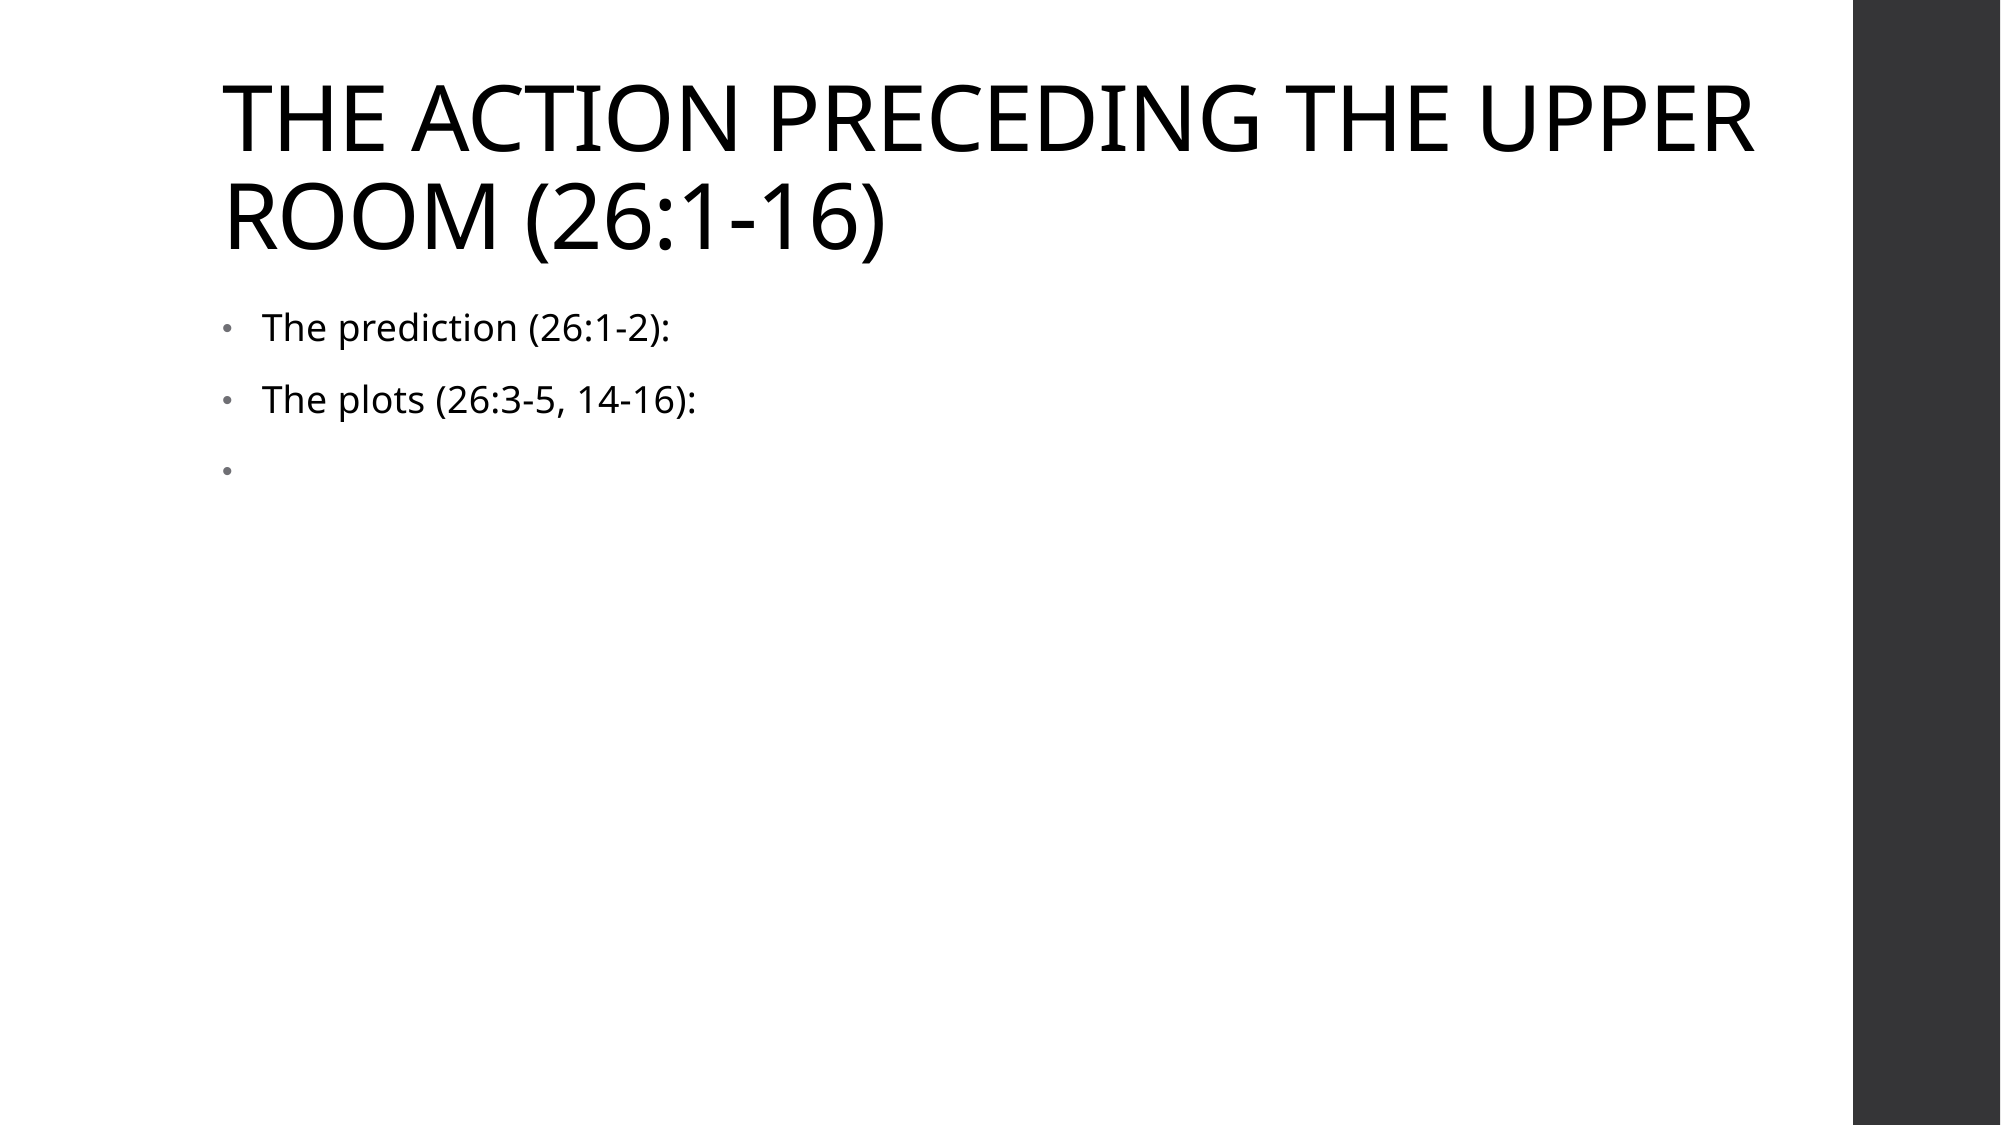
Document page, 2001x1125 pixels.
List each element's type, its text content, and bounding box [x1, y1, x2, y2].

title THE ACTION PRECEDING THE UPPER ROOM (26:1-16) [206, 60, 1797, 278]
list The prediction (26:1-2): The plots (26:3-5, 14-16): [206, 299, 1617, 1014]
